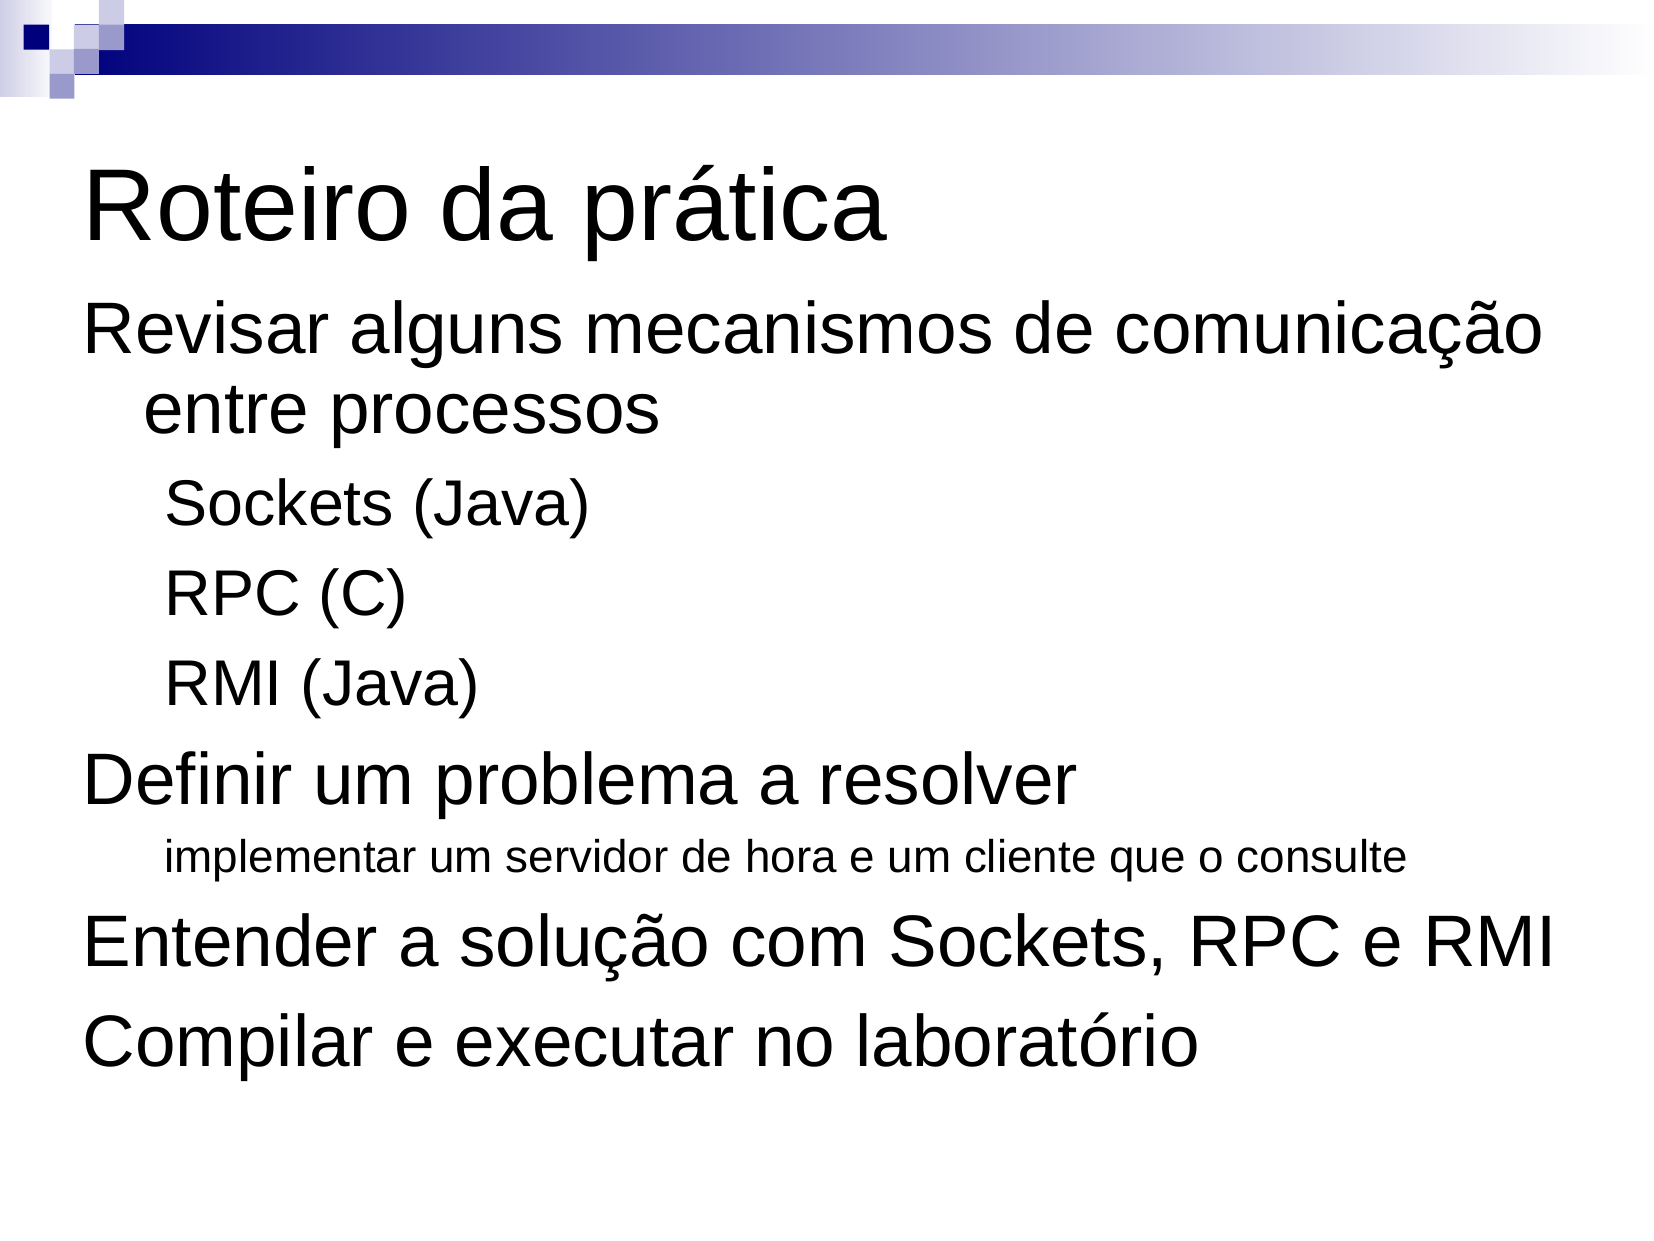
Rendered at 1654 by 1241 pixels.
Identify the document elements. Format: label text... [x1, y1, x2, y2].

title Roteiro da prática [82, 82, 1572, 290]
list Revisar alguns mecanismos de comunicação entre processos Sockets (Java)‏ RPC (C) RMI (Java)‏ Definir um problema a resolver implementar um servidor de hora e um cliente que o consulte Entender a solução com Sockets, RPC e RMI Compilar e executar no laboratório [82, 290, 1572, 1214]
